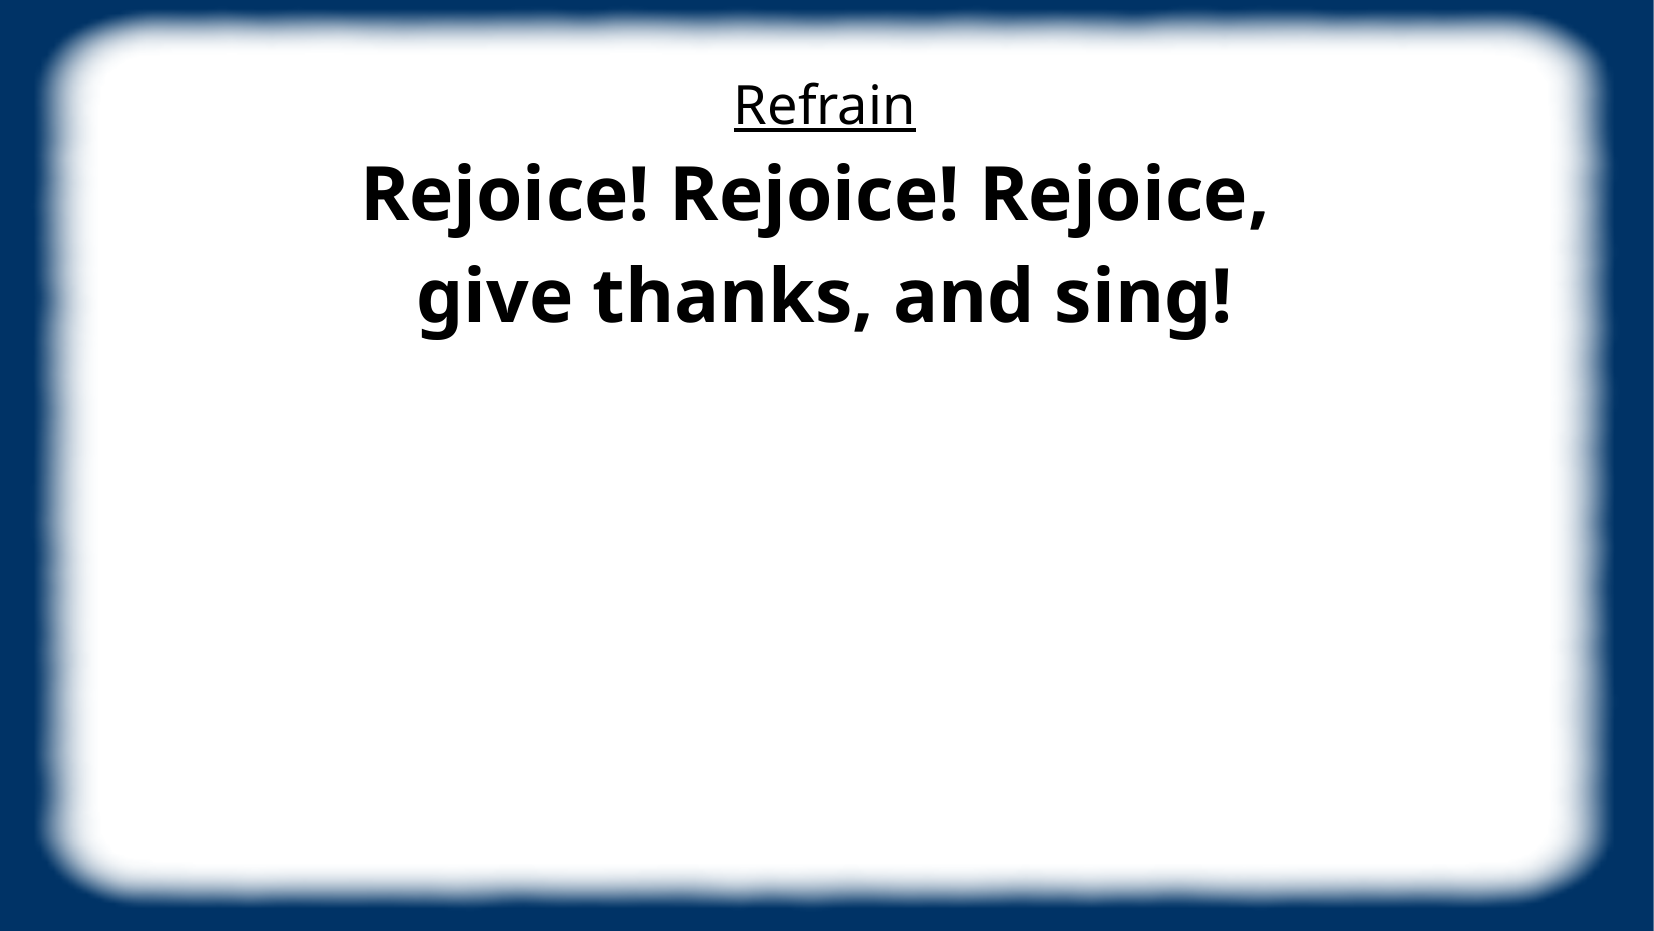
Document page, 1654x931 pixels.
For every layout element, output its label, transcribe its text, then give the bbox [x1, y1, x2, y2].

text_box Refrain Rejoice! Rejoice! Rejoice, give thanks, and sing! [90, 58, 1561, 346]
picture [0, 0, 1654, 931]
